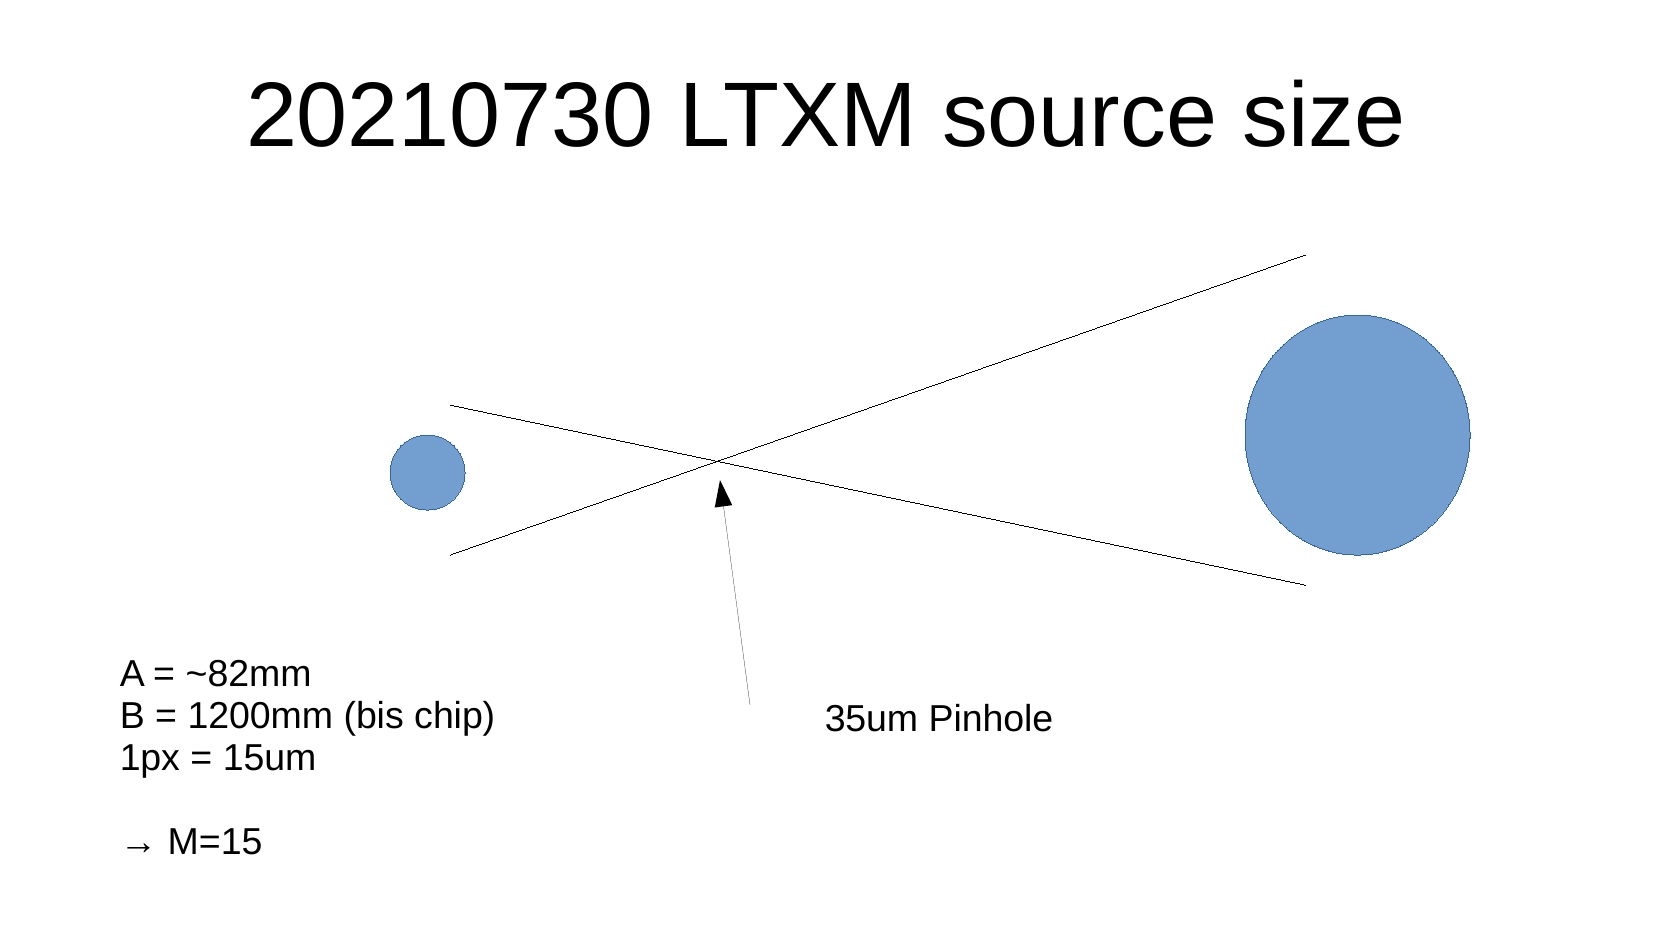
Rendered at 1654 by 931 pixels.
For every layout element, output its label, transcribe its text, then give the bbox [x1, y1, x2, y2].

text_box 35um Pinhole [810, 690, 1069, 747]
text_box [1245, 315, 1471, 556]
text_box [390, 435, 466, 511]
text_box A = ~82mm B = 1200mm (bis chip) 1px = 15um → M=15 [105, 645, 736, 870]
title 20210730 LTXM source size [82, 37, 1571, 193]
